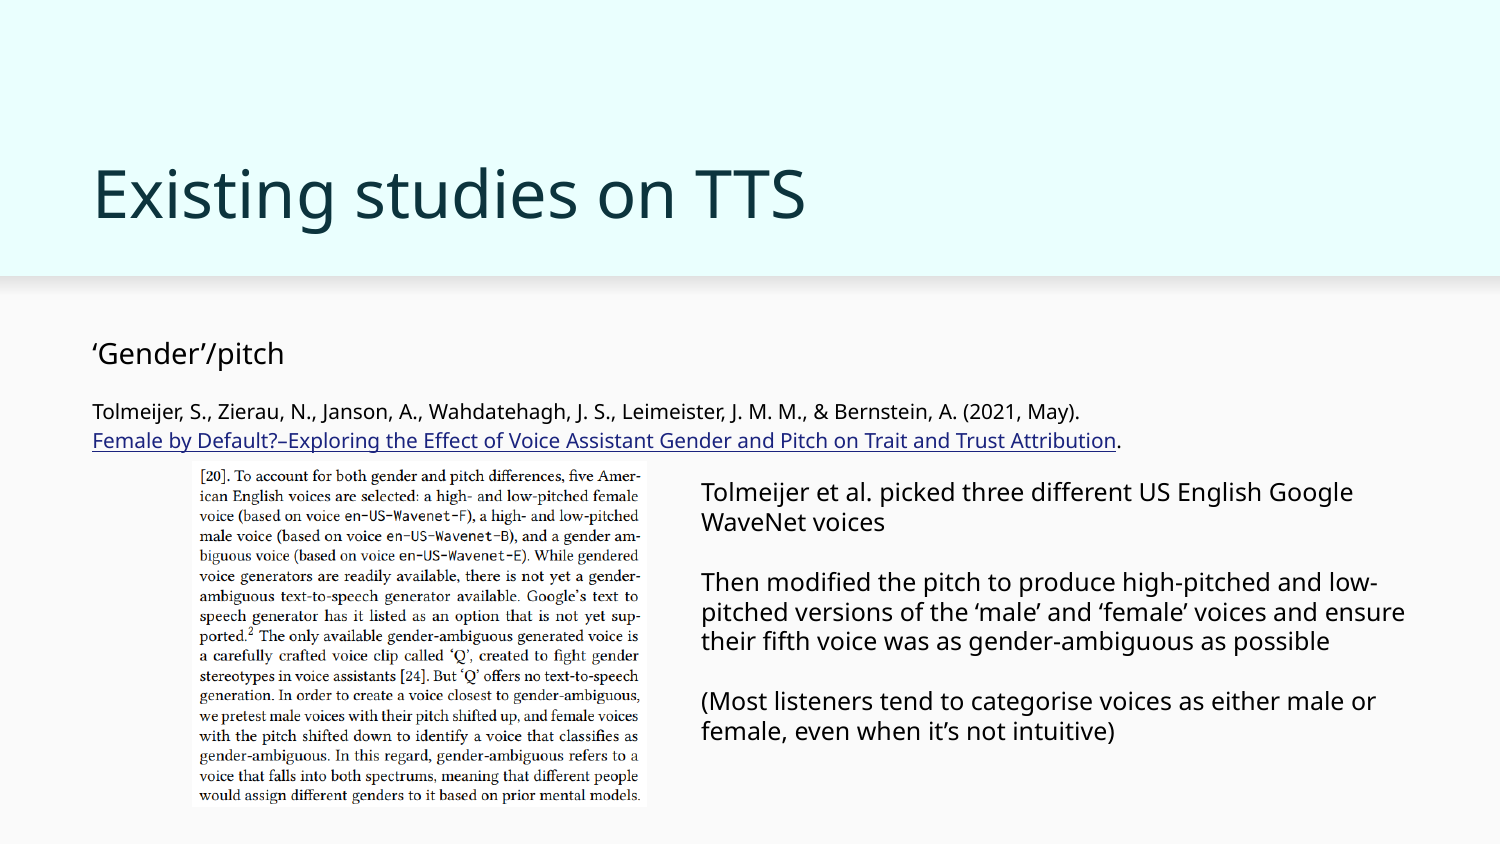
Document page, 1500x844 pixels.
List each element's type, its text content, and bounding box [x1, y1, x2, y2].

picture [192, 461, 647, 808]
title Existing studies on TTS [77, 121, 1427, 248]
list ‘Gender’/pitch Tolmeijer, S., Zierau, N., Janson, A., Wahdatehagh, J. S., Leimeister, J. M. M., & Bernstein, A. (2021, May). Female by Default?–Exploring the Effect of Voice Assistant Gender and Pitch on Trait and Trust Attribution. [77, 314, 1434, 435]
text_box Tolmeijer et al. picked three different US English Google WaveNet voices Then modified the pitch to produce high-pitched and low-pitched versions of the ‘male’ and ‘female’ voices and ensure their fifth voice was as gender-ambiguous as possible (Most listeners tend to categorise voices as either male or female, even when it’s not intuitive) [686, 461, 1443, 761]
